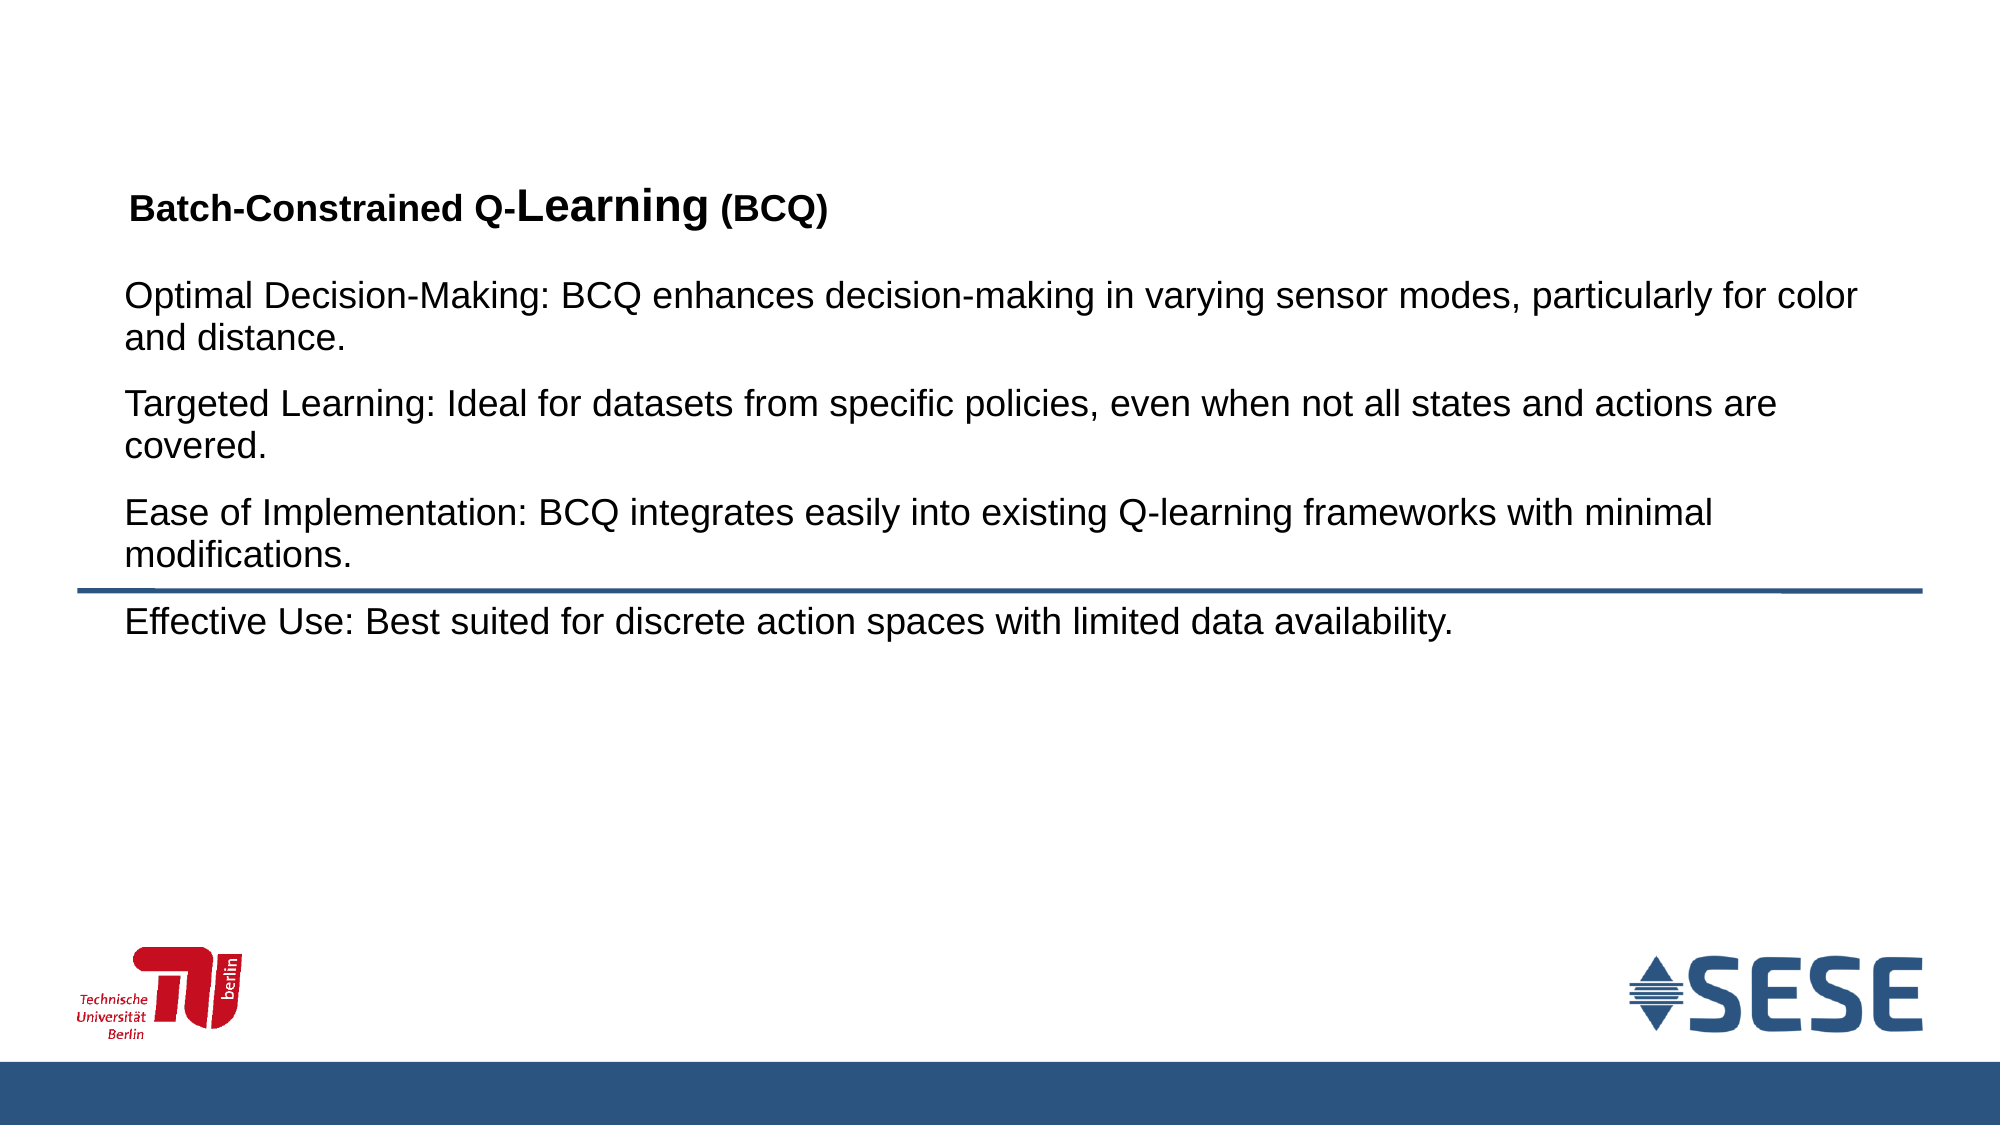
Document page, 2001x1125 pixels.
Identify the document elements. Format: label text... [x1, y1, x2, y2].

picture [1629, 955, 1923, 1033]
text_box Batch-Constrained Q-Learning (BCQ) [114, 172, 945, 267]
picture [77, 947, 242, 1039]
text_box Optimal Decision-Making: BCQ enhances decision-making in varying sensor modes, particularly for color and distance. Targeted Learning: Ideal for datasets from specific policies, even when not all states and actions are covered. Ease of Implementation: BCQ integrates easily into existing Q-learning frameworks with minimal modifications. Effective Use: Best suited for discrete action spaces with limited data availability. [109, 266, 1920, 798]
